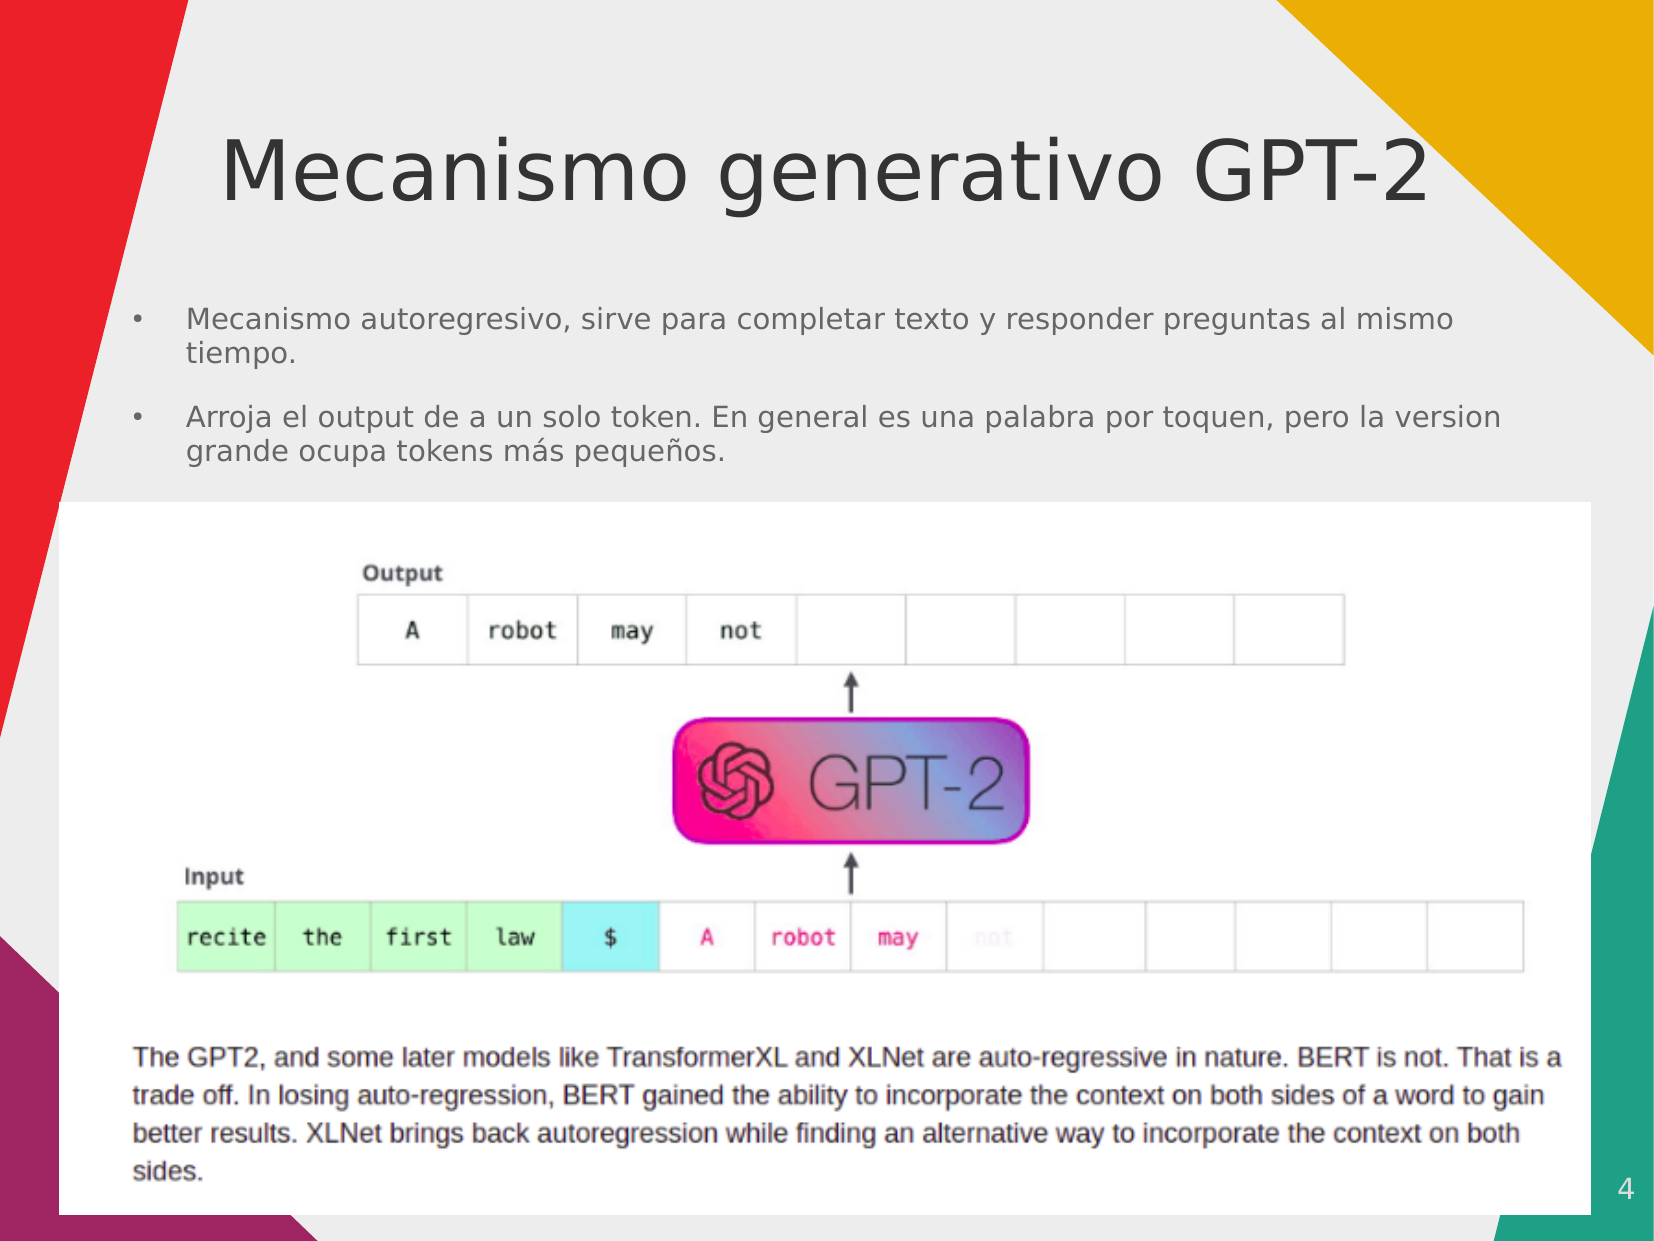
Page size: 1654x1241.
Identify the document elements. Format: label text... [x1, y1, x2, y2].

list Mecanismo autoregresivo, sirve para completar texto y responder preguntas al mismo tiempo. Arroja el output de a un solo token. En general es una palabra por toquen, pero la version grande ocupa tokens más pequeños. [114, 302, 1539, 502]
picture [59, 502, 1591, 1216]
title Mecanismo generativo GPT-2 [114, 73, 1539, 271]
